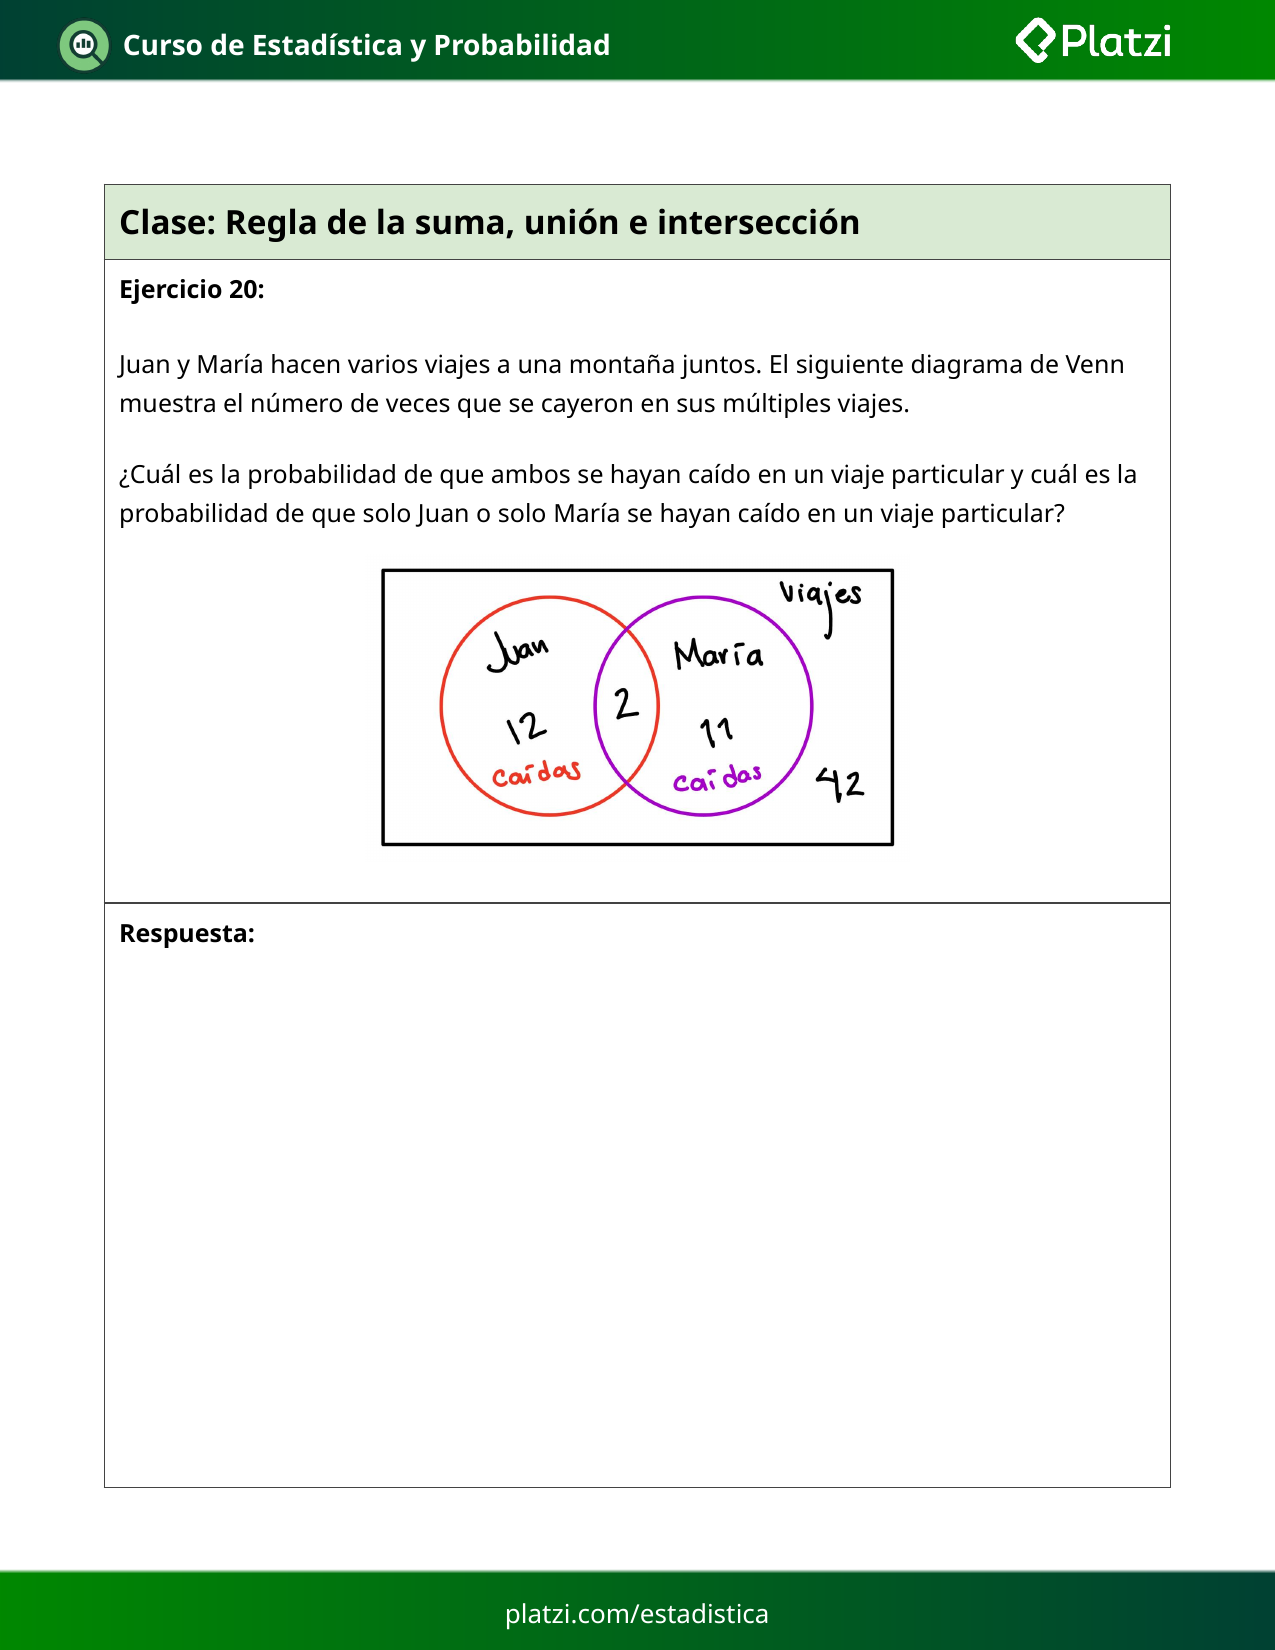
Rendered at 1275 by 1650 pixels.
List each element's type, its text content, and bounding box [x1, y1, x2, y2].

table_header Clase: Regla de la suma, unión e intersección [105, 185, 1170, 259]
table_cell Respuesta: [105, 904, 1170, 1487]
picture [0, 0, 1275, 1650]
title Curso de Estadística y Probabilidad [101, 6, 976, 86]
table_cell Ejercicio 20: Juan y María hacen varios viajes a una montaña juntos. El siguiente diagrama de Venn muestra el número de veces que se cayeron en sus múltiples viajes. ¿Cuál es la probabilidad de que ambos se hayan caído en un viaje particular y cuál es la probabilidad de que solo Juan o solo María se hayan caído en un viaje particular? [105, 260, 1170, 902]
subtitle platzi.com/estadistica [200, 1571, 1075, 1650]
